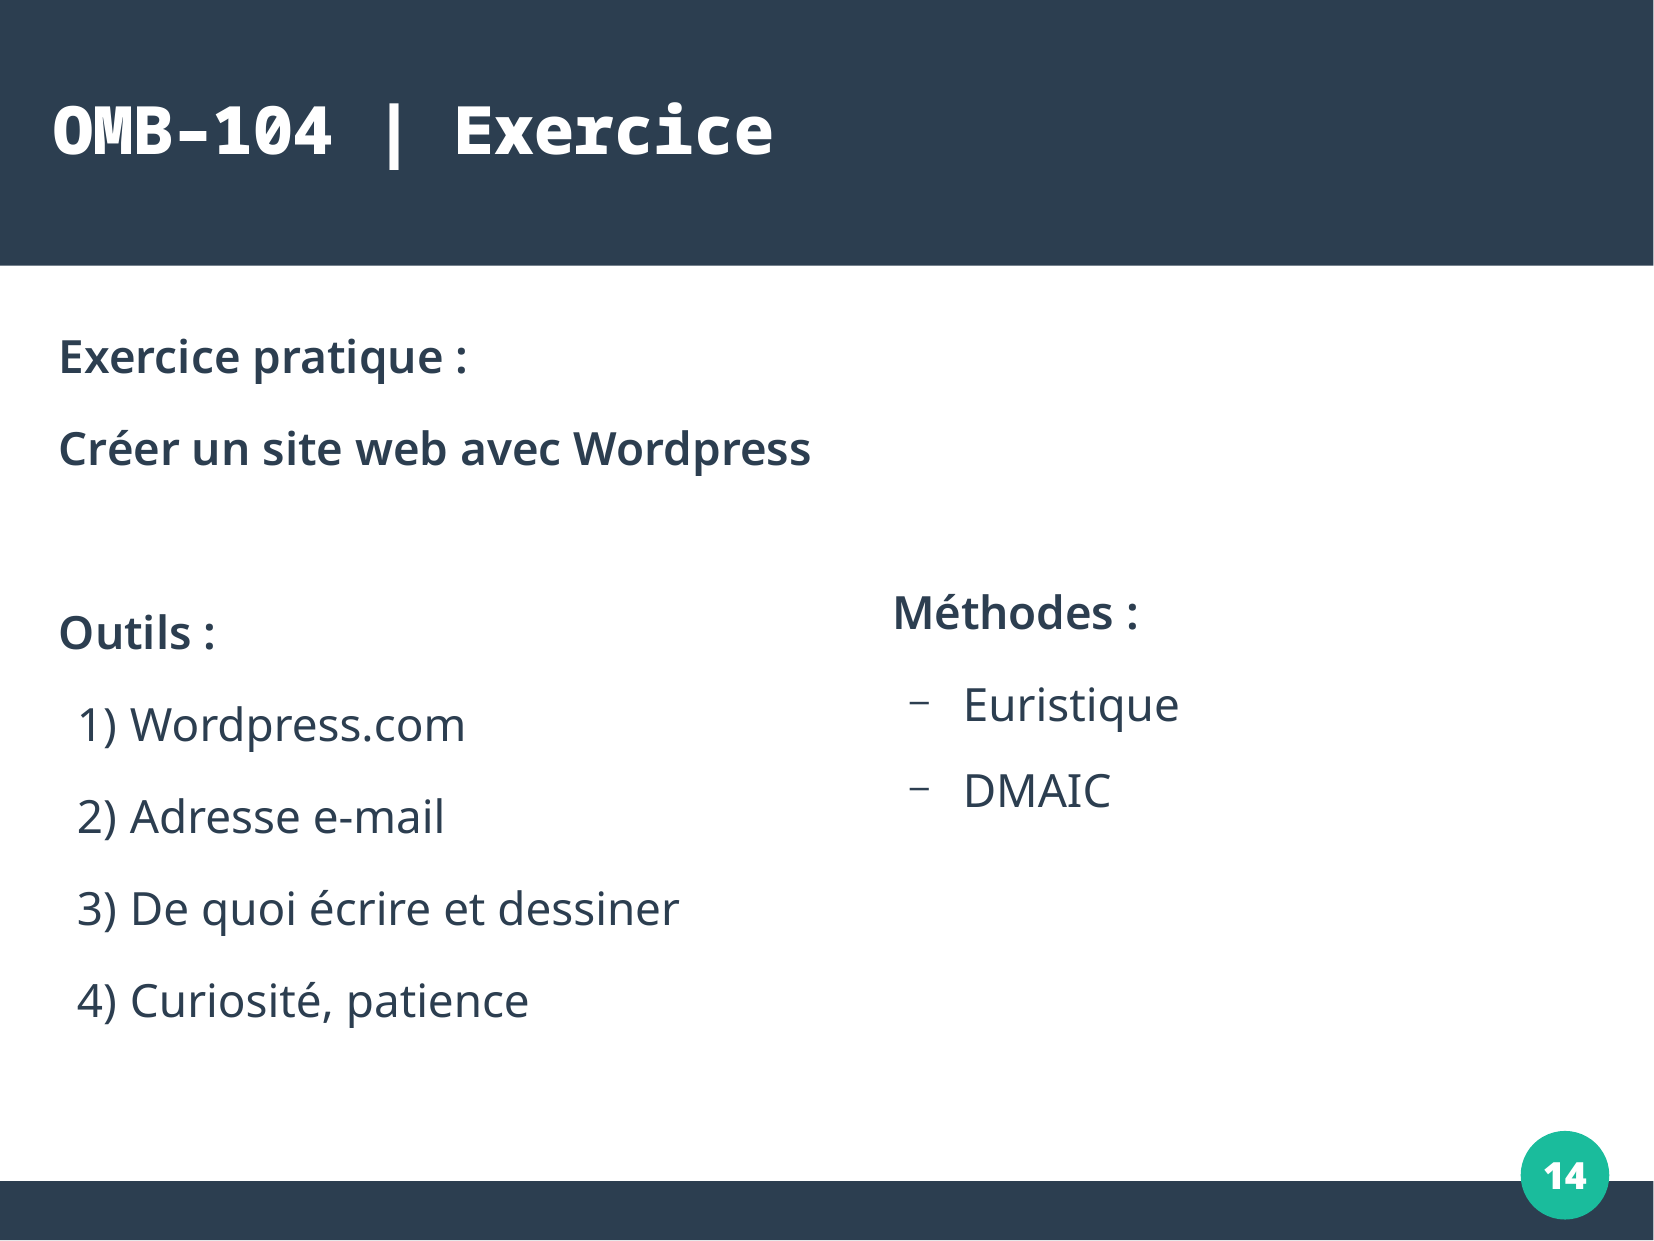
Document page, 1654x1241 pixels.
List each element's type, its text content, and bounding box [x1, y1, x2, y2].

list Exercice pratique : Créer un site web avec Wordpress Outils : Wordpress.com Adresse e-mail De quoi écrire et dessiner Curiosité, patience [59, 324, 1152, 1152]
title OMB–104 | Exercice [54, 49, 1590, 207]
list Méthodes : Euristique DMAIC [821, 218, 1485, 1046]
